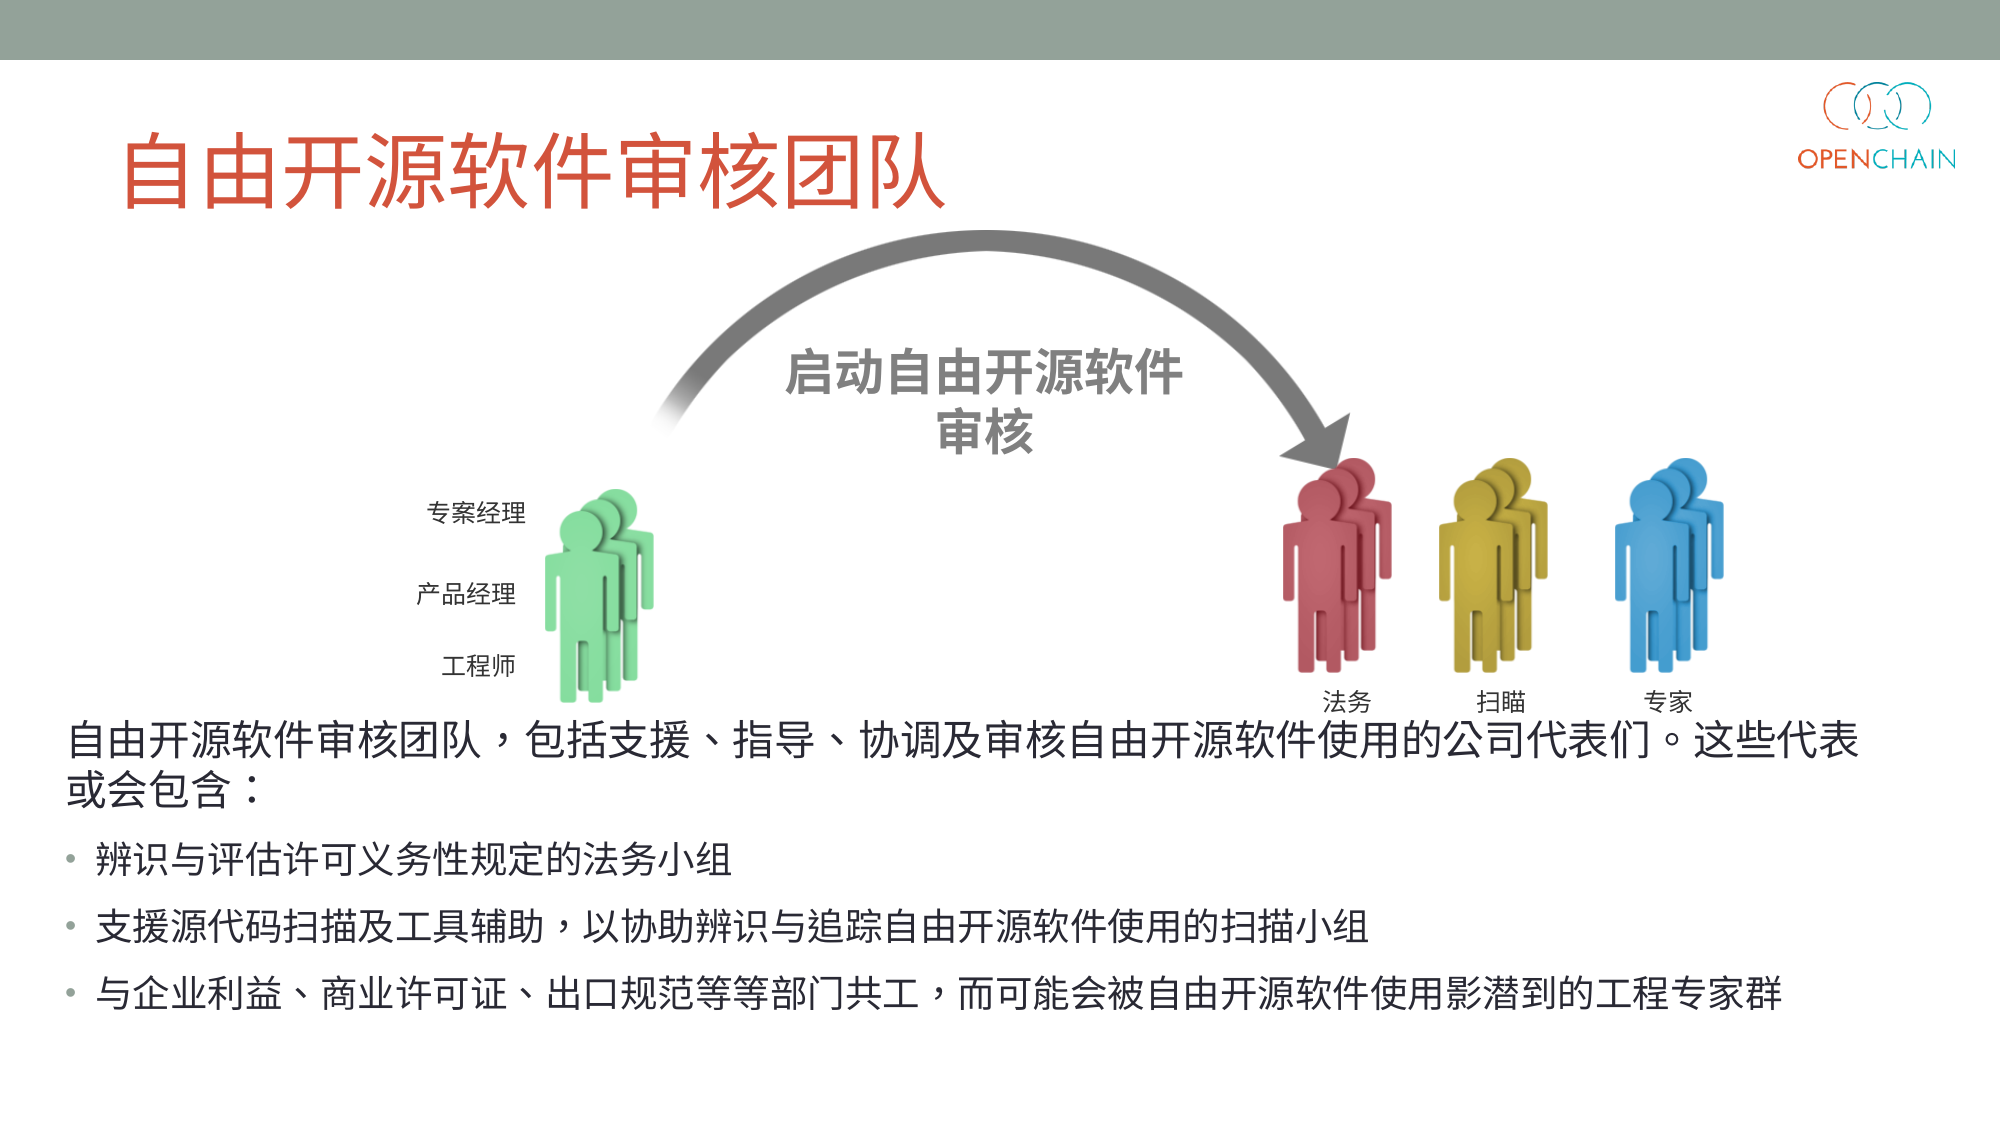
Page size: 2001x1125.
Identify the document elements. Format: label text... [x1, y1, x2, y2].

picture [1798, 82, 1955, 169]
text_box 工程师 [397, 643, 532, 689]
picture [545, 489, 654, 703]
text_box 专家 [1553, 679, 1709, 725]
text_box 启动自由开源软件审核 [760, 333, 1210, 470]
text_box 扫瞄 [1406, 679, 1542, 725]
text_box 法务 [1296, 678, 1388, 725]
text_box 产品经理 [307, 570, 532, 617]
title 自由开源软件审核团队 [99, 87, 1900, 250]
text_box 专案经理 [307, 489, 542, 535]
picture [1615, 458, 1724, 673]
picture [1439, 458, 1548, 673]
picture [649, 230, 1392, 673]
list 自由开源软件审核团队，包括支援、指导、协调及审核自由开源软件使用的公司代表们。这些代表或会包含： 辨识与评估许可义务性规定的法务小组 支援源代码扫描及工具辅助，以协助辨识与追踪自由开源软件使用的扫描小组 与企业利益、商业许可证、出口规范等等部门共工，而可能会被自由开源软件使用影潜到的工程专家群 [50, 706, 1900, 1125]
